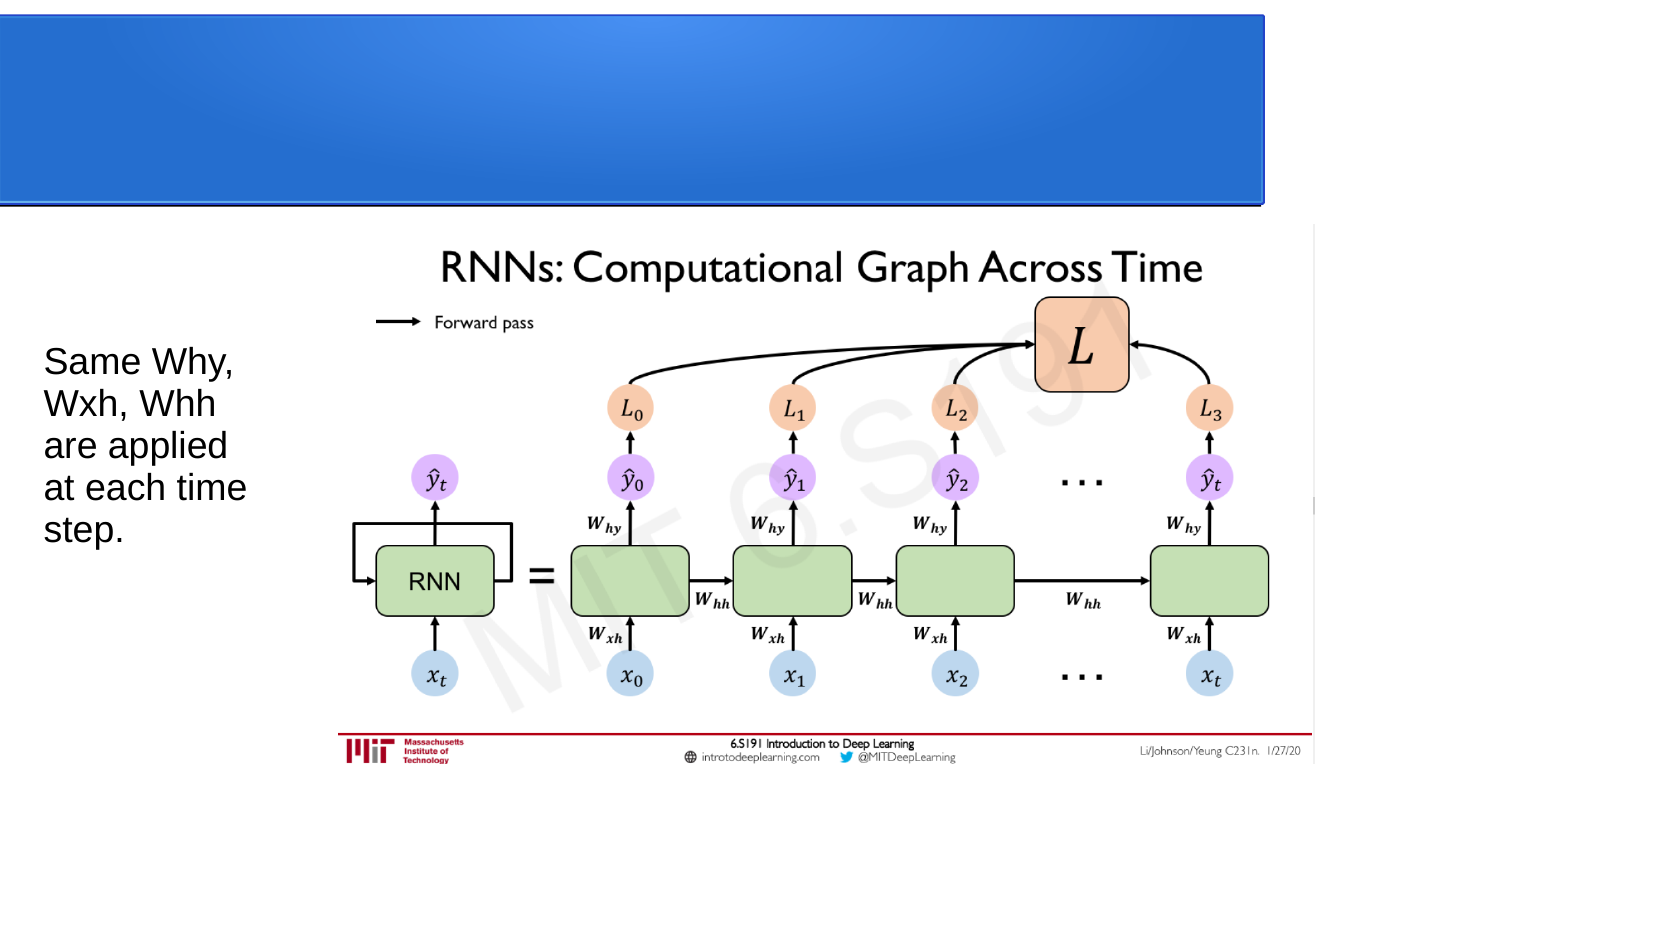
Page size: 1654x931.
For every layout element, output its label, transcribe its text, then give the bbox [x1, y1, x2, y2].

picture [338, 224, 1315, 764]
text_box Same Why, Wxh, Whh are applied at each time step. [28, 333, 266, 558]
